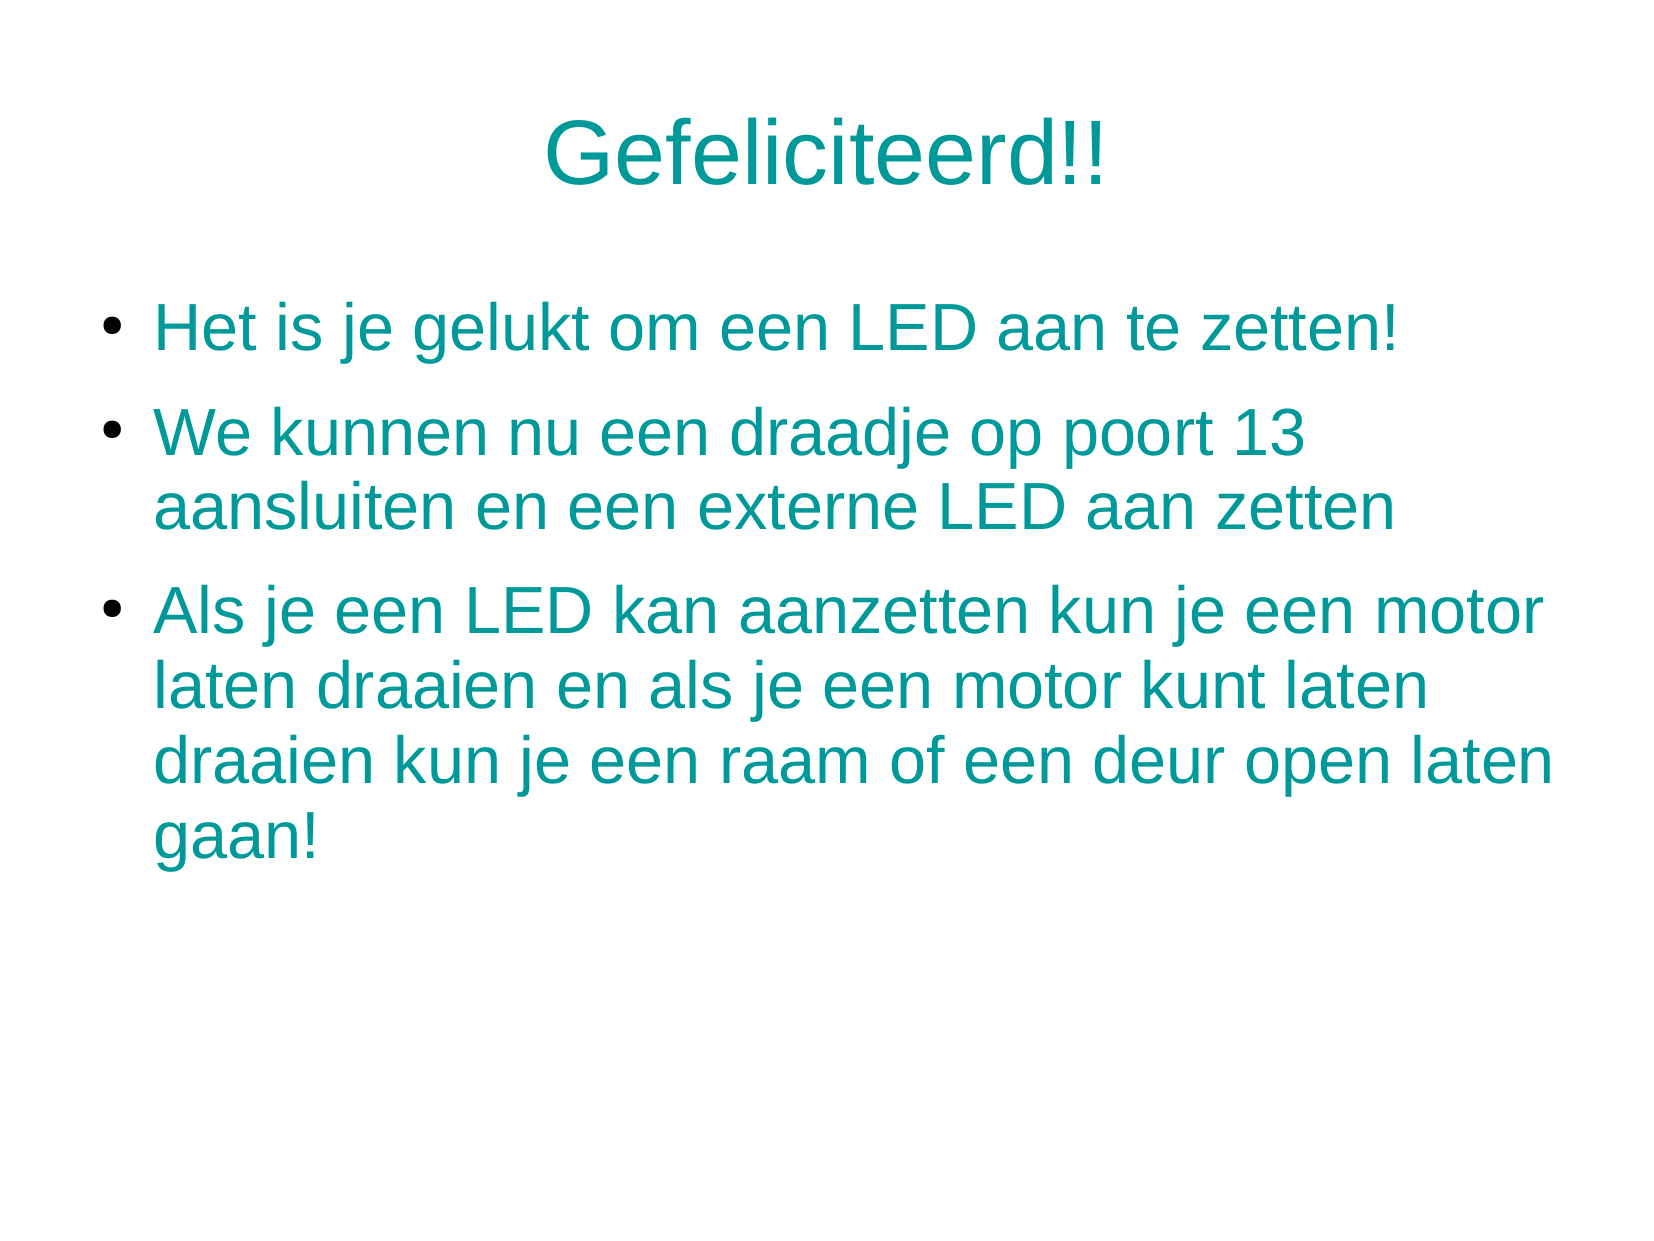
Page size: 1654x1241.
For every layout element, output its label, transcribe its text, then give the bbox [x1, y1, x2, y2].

title Gefeliciteerd!! [82, 49, 1571, 257]
list Het is je gelukt om een LED aan te zetten! We kunnen nu een draadje op poort 13 aansluiten en een externe LED aan zetten Als je een LED kan aanzetten kun je een motor laten draaien en als je een motor kunt laten draaien kun je een raam of een deur open laten gaan! [82, 290, 1571, 1010]
